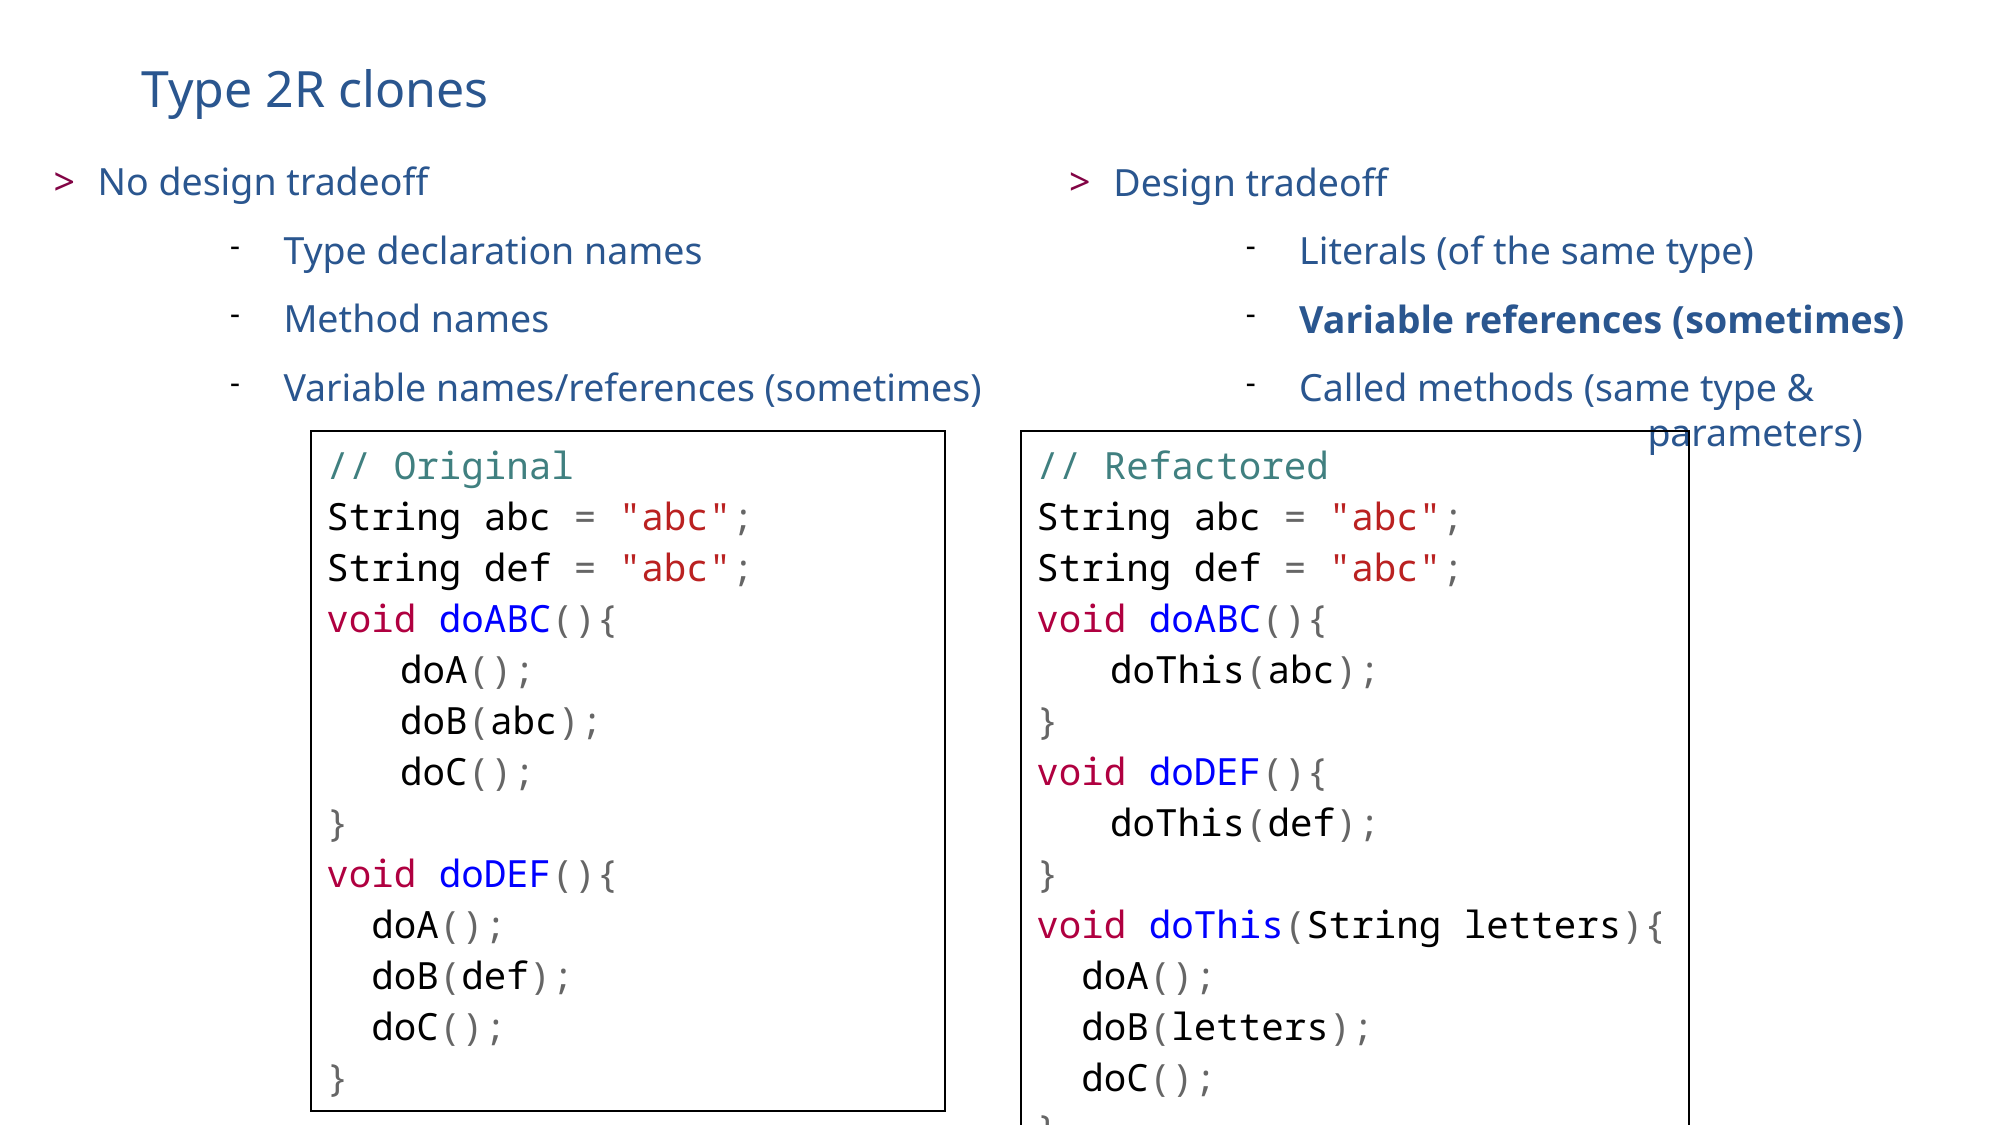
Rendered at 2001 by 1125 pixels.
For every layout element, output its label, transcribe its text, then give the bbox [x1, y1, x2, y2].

text_box Design tradeoff Literals (of the same type) Variable references (sometimes) Called methods (same type & parameters) [1069, 154, 2000, 402]
text_box Type 2R clones [142, 59, 1842, 124]
text_box // Original String abc = "abc"; String def = "abc"; void doABC(){ doA(); doB(abc); doC(); } void doDEF(){ doA(); doB(def); doC(); } [310, 431, 946, 1063]
text_box // Refactored String abc = "abc"; String def = "abc"; void doABC(){ doThis(abc); } void doDEF(){ doThis(def); } void doThis(String letters){ doA(); doB(letters); doC(); } [1020, 431, 1690, 1111]
text_box No design tradeoff Type declaration names Method names Variable names/references (sometimes) [53, 153, 1067, 402]
